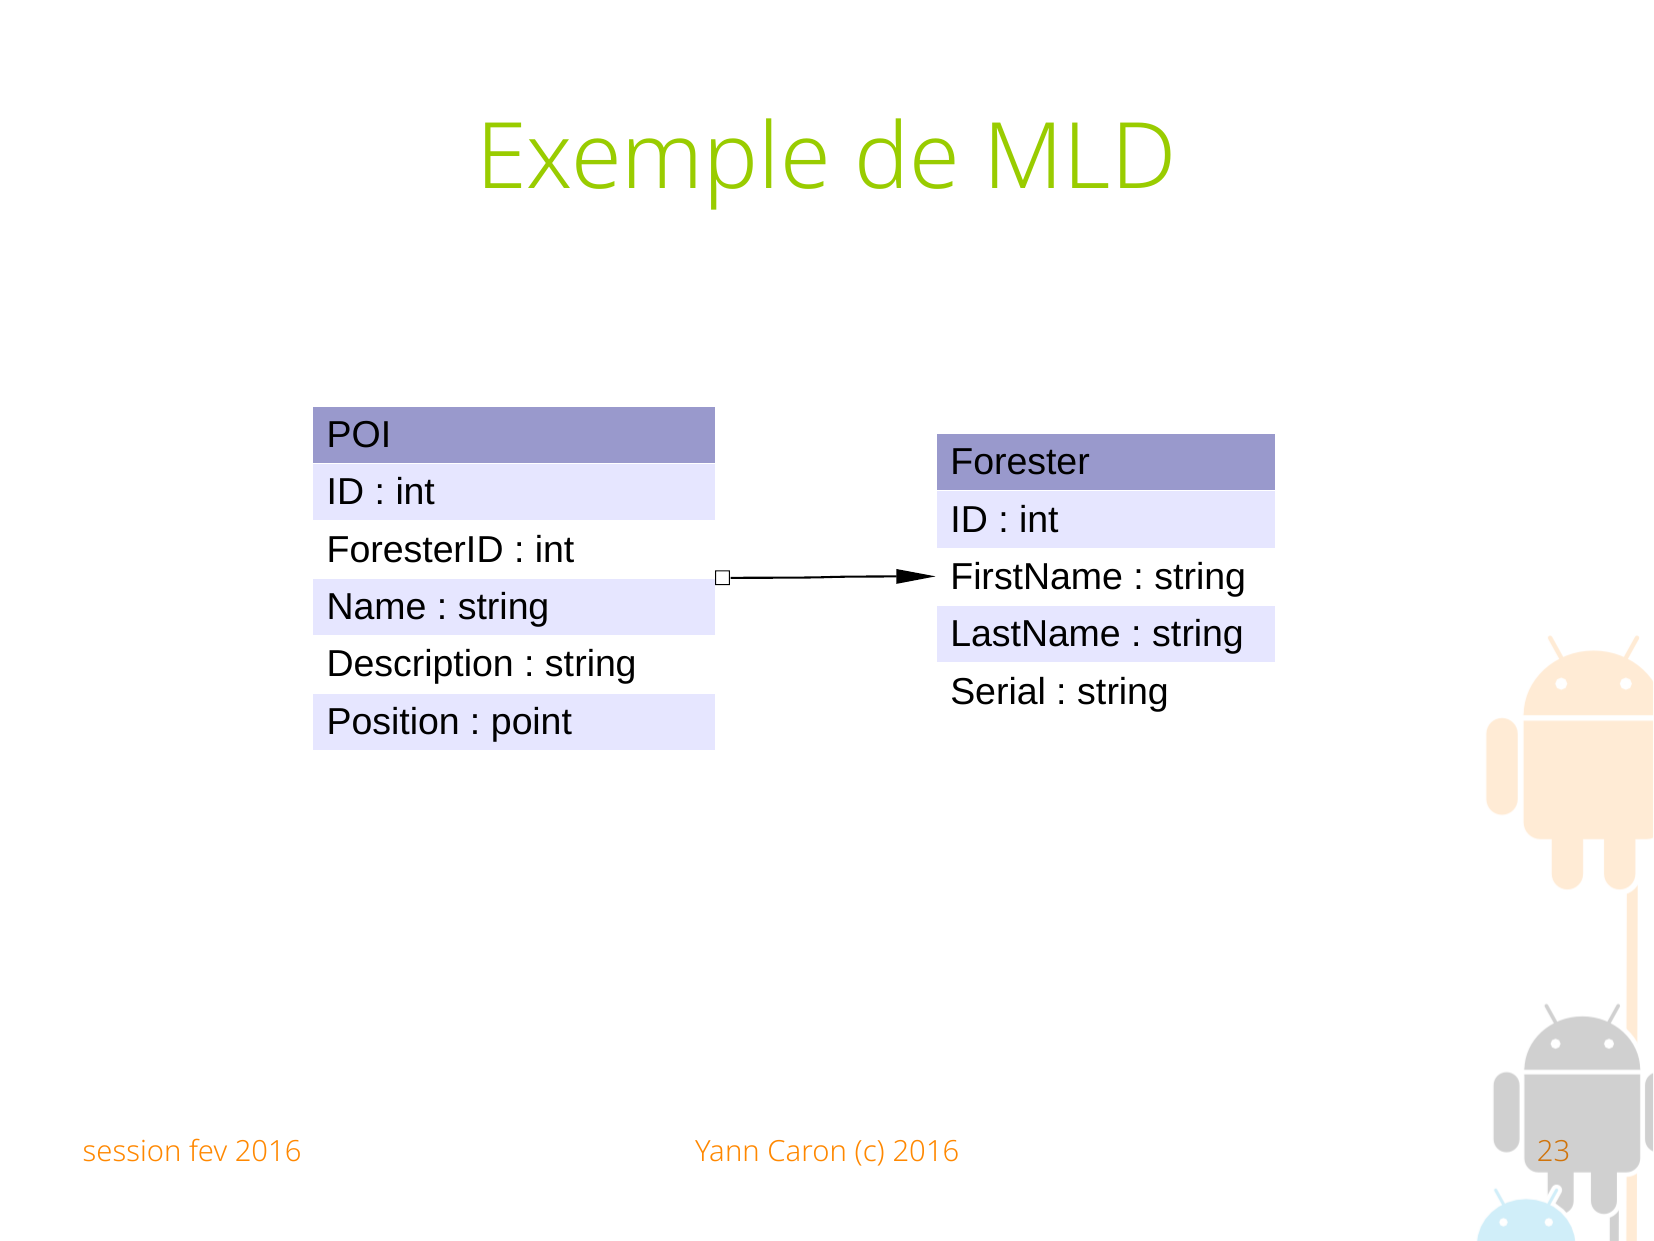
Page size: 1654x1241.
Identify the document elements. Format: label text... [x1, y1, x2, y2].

table_cell Serial : string [937, 663, 1275, 720]
table_cell ID : int [937, 491, 1275, 548]
picture [717, 572, 728, 584]
table_header Forester [937, 434, 1275, 490]
table_header POI [313, 407, 715, 463]
table_cell ID : int [313, 464, 715, 520]
table_cell Description : string [313, 636, 715, 693]
table_cell FirstName : string [937, 549, 1275, 605]
picture [240, 423, 1654, 1241]
table_cell ForesterID : int [313, 521, 715, 578]
table_cell Name : string [313, 579, 715, 635]
table_cell Position : point [313, 694, 715, 750]
title Exemple de MLD [82, 49, 1571, 257]
table_cell LastName : string [937, 606, 1275, 662]
